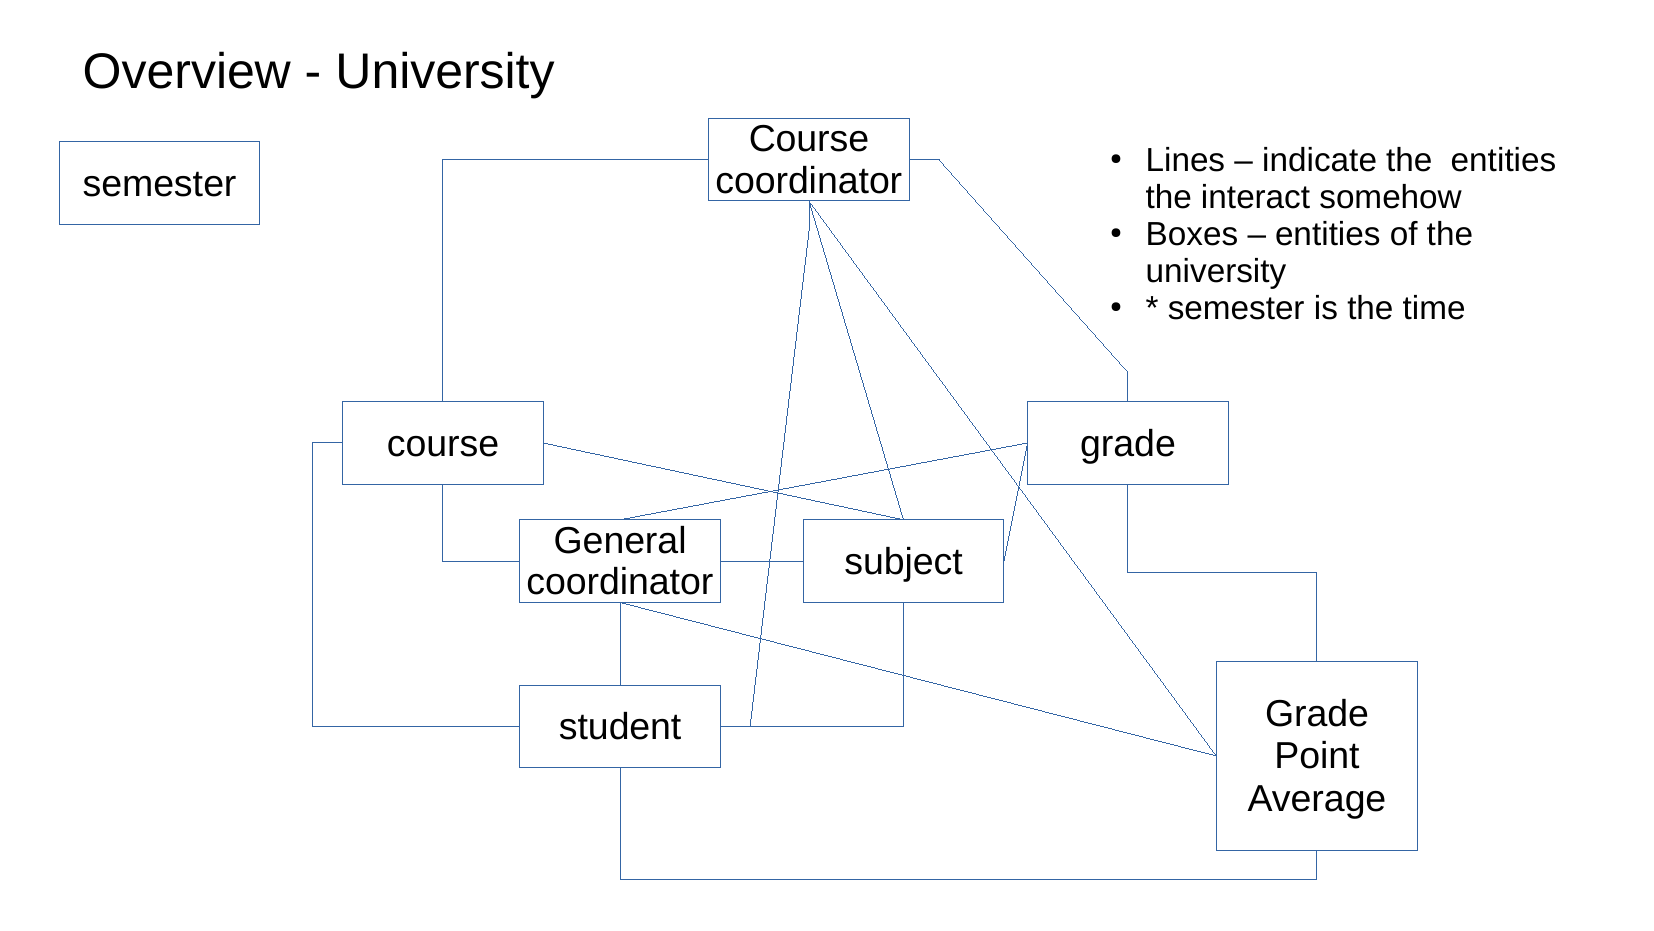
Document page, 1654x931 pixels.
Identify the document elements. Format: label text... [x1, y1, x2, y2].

text_box Course coordinator [708, 118, 910, 201]
text_box General coordinator [519, 519, 721, 603]
text_box course [342, 401, 544, 485]
text_box student [519, 685, 721, 768]
text_box subject [803, 519, 1004, 603]
text_box Grade Point Average [1216, 661, 1418, 851]
text_box semester [59, 141, 260, 225]
text_box grade [1027, 401, 1229, 485]
text_box Lines – indicate the entities the interact somehow Boxes – entities of the university * semester is the time [1110, 141, 1572, 390]
title Overview - University [82, 37, 1571, 107]
